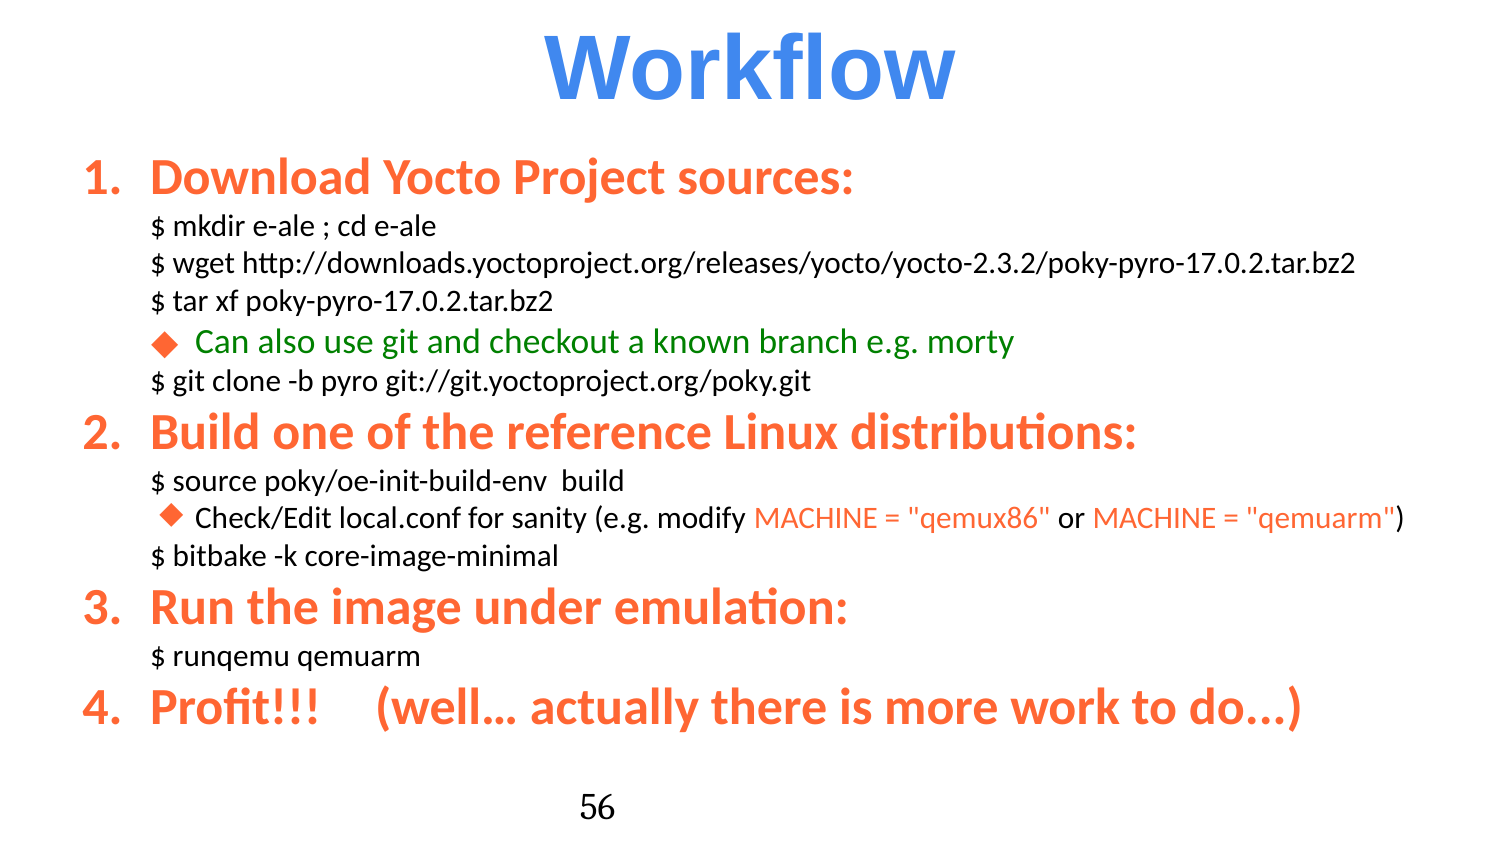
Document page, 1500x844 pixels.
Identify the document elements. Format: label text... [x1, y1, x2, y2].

text_box Workflow [75, 10, 1425, 115]
text_box <number> [475, 782, 631, 827]
text_box Download Yocto Project sources: $ mkdir e-ale ; cd e-ale $ wget http://downloads.yoctoproject.org/releases/yocto/yocto-2.3.2/poky-pyro-17.0.2.tar.bz2 $ tar xf poky-pyro-17.0.2.tar.bz2 Can also use git and checkout a known branch e.g. morty $ git clone -b pyro git://git.yoctoproject.org/poky.git Build one of the reference Linux distributions: $ source poky/oe-init-build-env build Check/Edit local.conf for sanity (e.g. modify MACHINE = "qemux86" or MACHINE = "qemuarm") $ bitbake -k core-image-minimal Run the image under emulation: $ runqemu qemuarm Profit!!! (well… actually there is more work to do...) [74, 142, 1440, 783]
